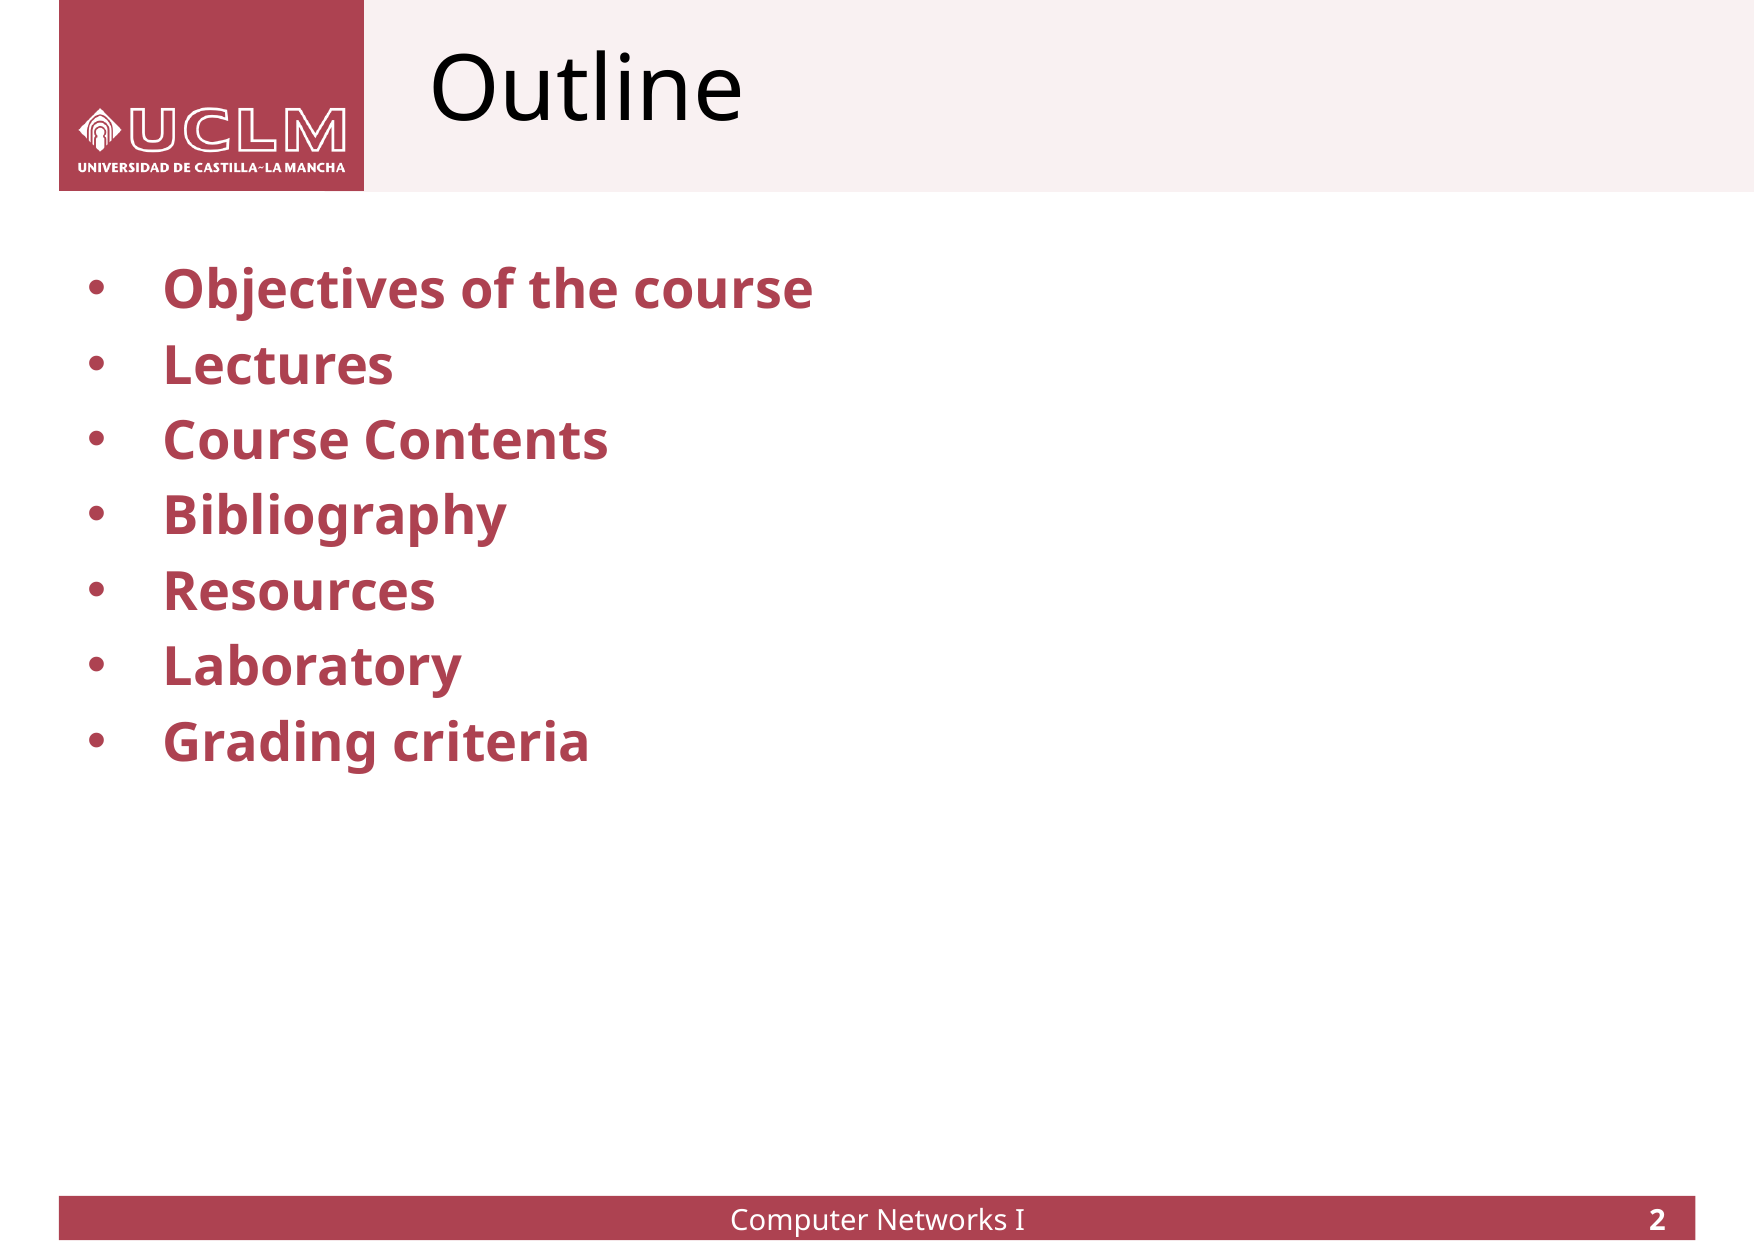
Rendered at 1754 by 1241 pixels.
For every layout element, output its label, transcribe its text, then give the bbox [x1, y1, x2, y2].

list Objectives of the course Lectures Course Contents Bibliography Resources Laboratory Grading criteria [87, 254, 1667, 1074]
footer Computer Networks I [599, 1200, 1156, 1236]
title Outline [413, 0, 1667, 206]
slide_number <number> [1257, 1200, 1666, 1236]
picture [59, 0, 364, 191]
